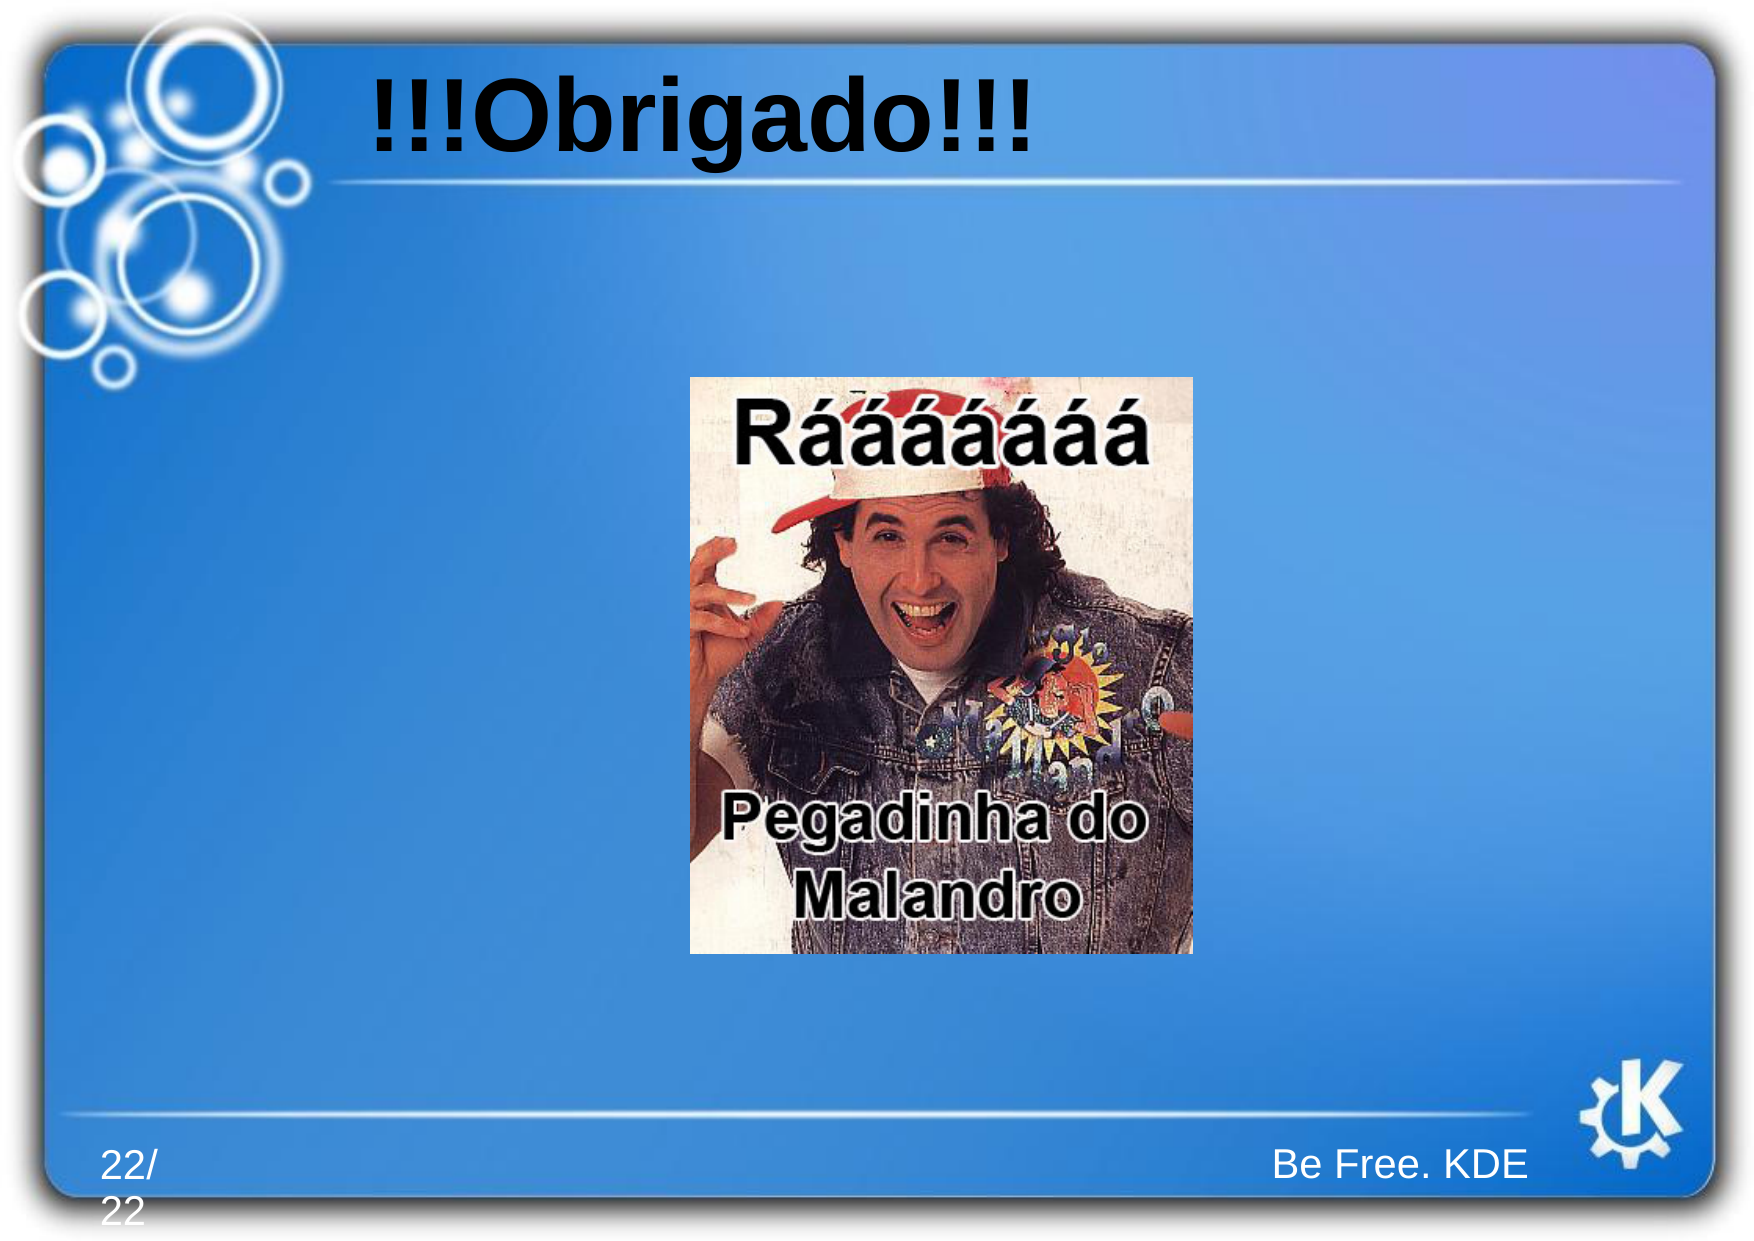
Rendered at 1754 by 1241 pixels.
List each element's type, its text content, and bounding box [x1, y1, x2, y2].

picture [0, 0, 1754, 1241]
title !!!Obrigado!!! [352, 49, 1651, 174]
list [348, 289, 1647, 1084]
